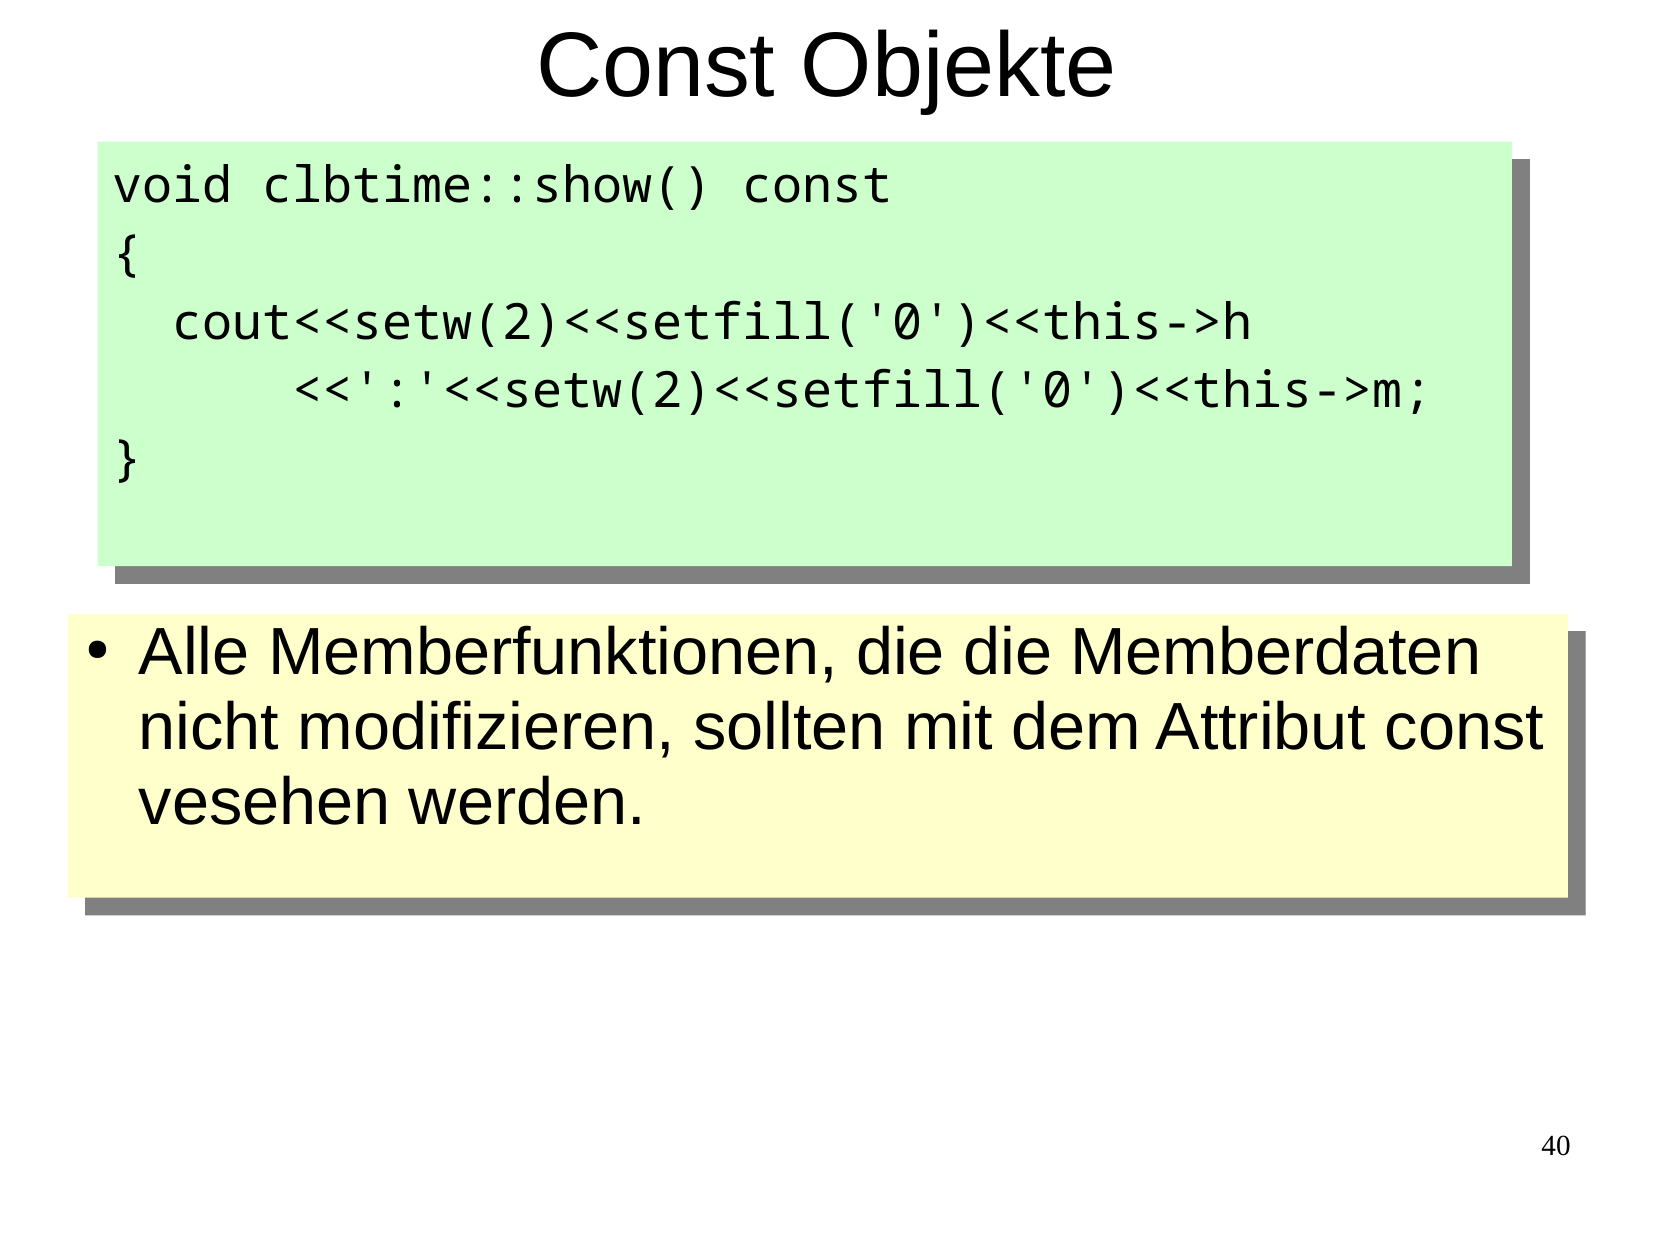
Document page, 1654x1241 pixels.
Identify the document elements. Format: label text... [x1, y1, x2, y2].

list Alle Memberfunktionen, die die Memberdaten nicht modifizieren, sollten mit dem Attribut const vesehen werden. [67, 614, 1568, 898]
chart [332, 551, 1337, 614]
text_box void clbtime::show() const { cout<<setw(2)<<setfill('0')<<this->h <<':'<<setw(2)<<setfill('0')<<this->m; } [97, 141, 1512, 508]
title Const Objekte [82, 0, 1571, 168]
